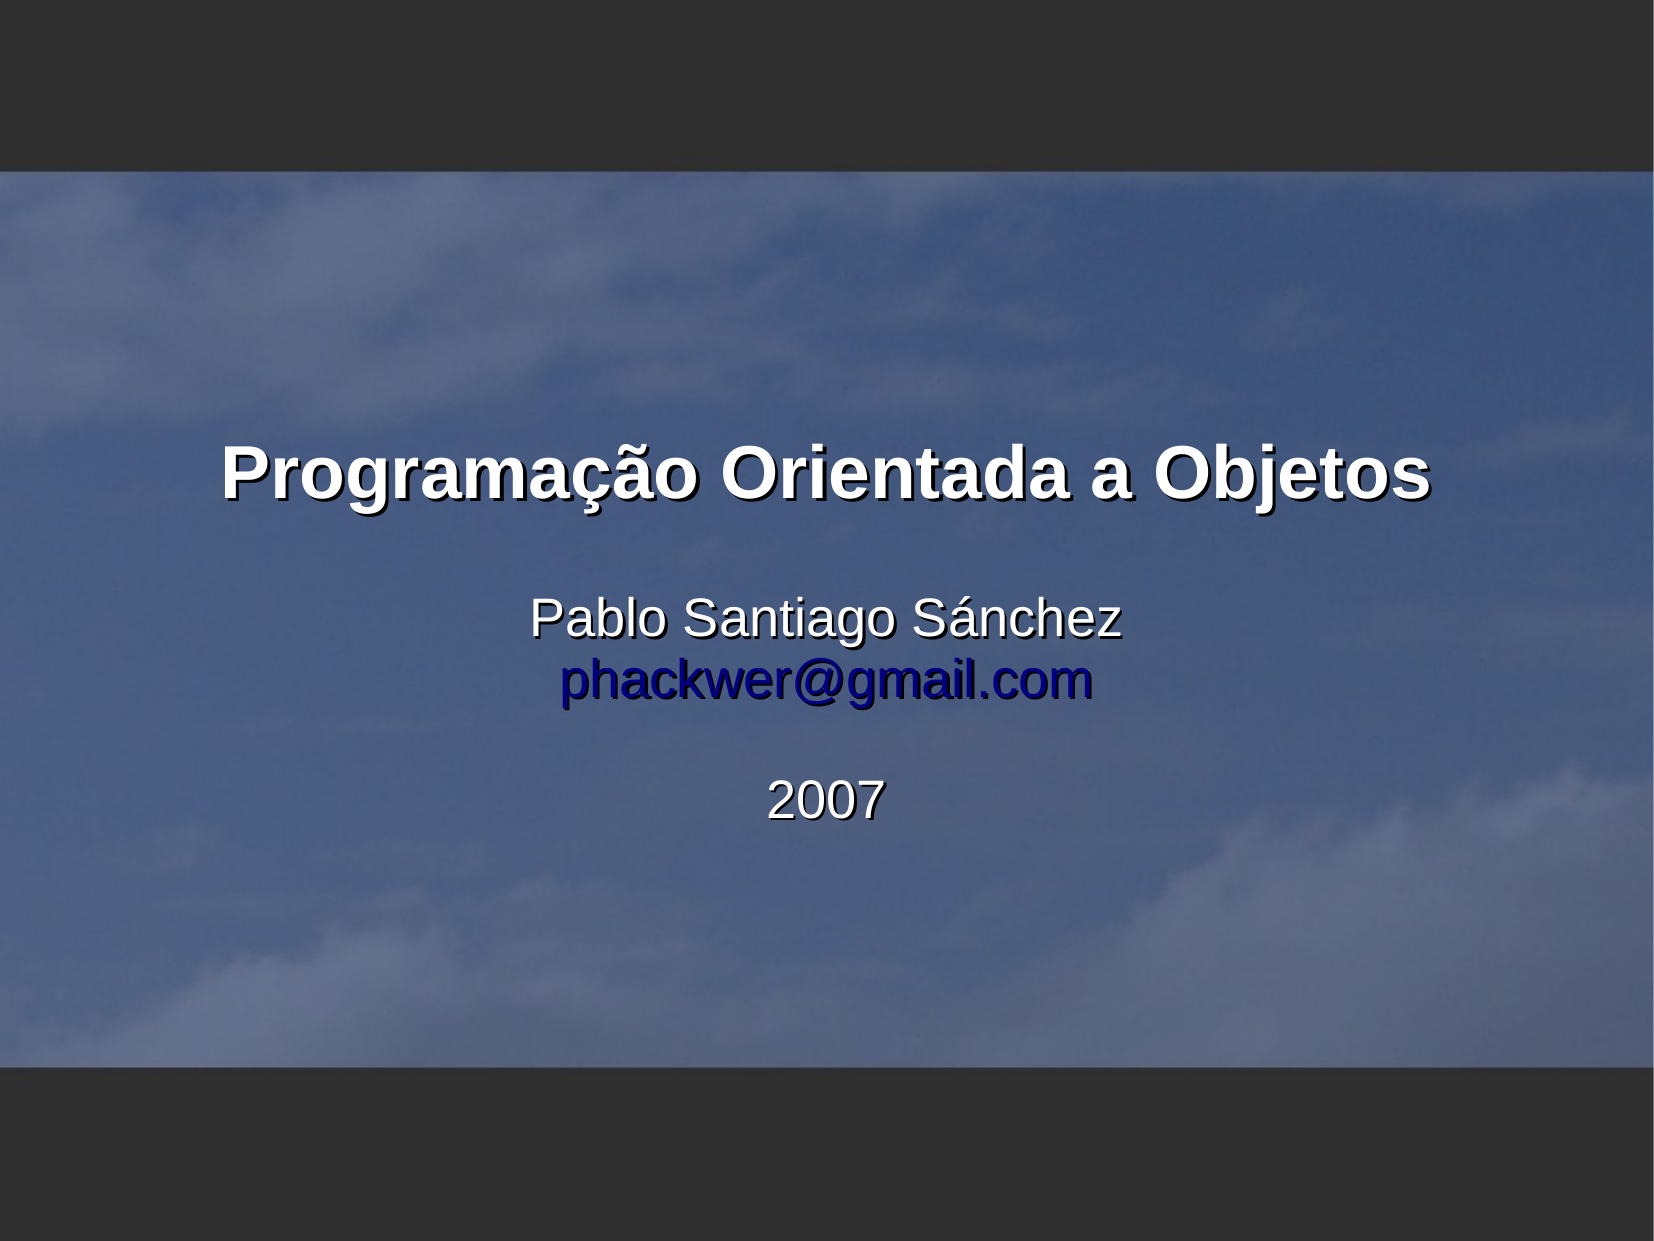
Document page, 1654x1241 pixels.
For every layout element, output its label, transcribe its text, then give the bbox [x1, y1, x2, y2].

picture [0, 0, 1654, 1241]
subtitle Pablo Santiago Sánchez phackwer@gmail.com 2007 [88, 587, 1565, 830]
title Programação Orientada a Objetos [88, 383, 1565, 562]
